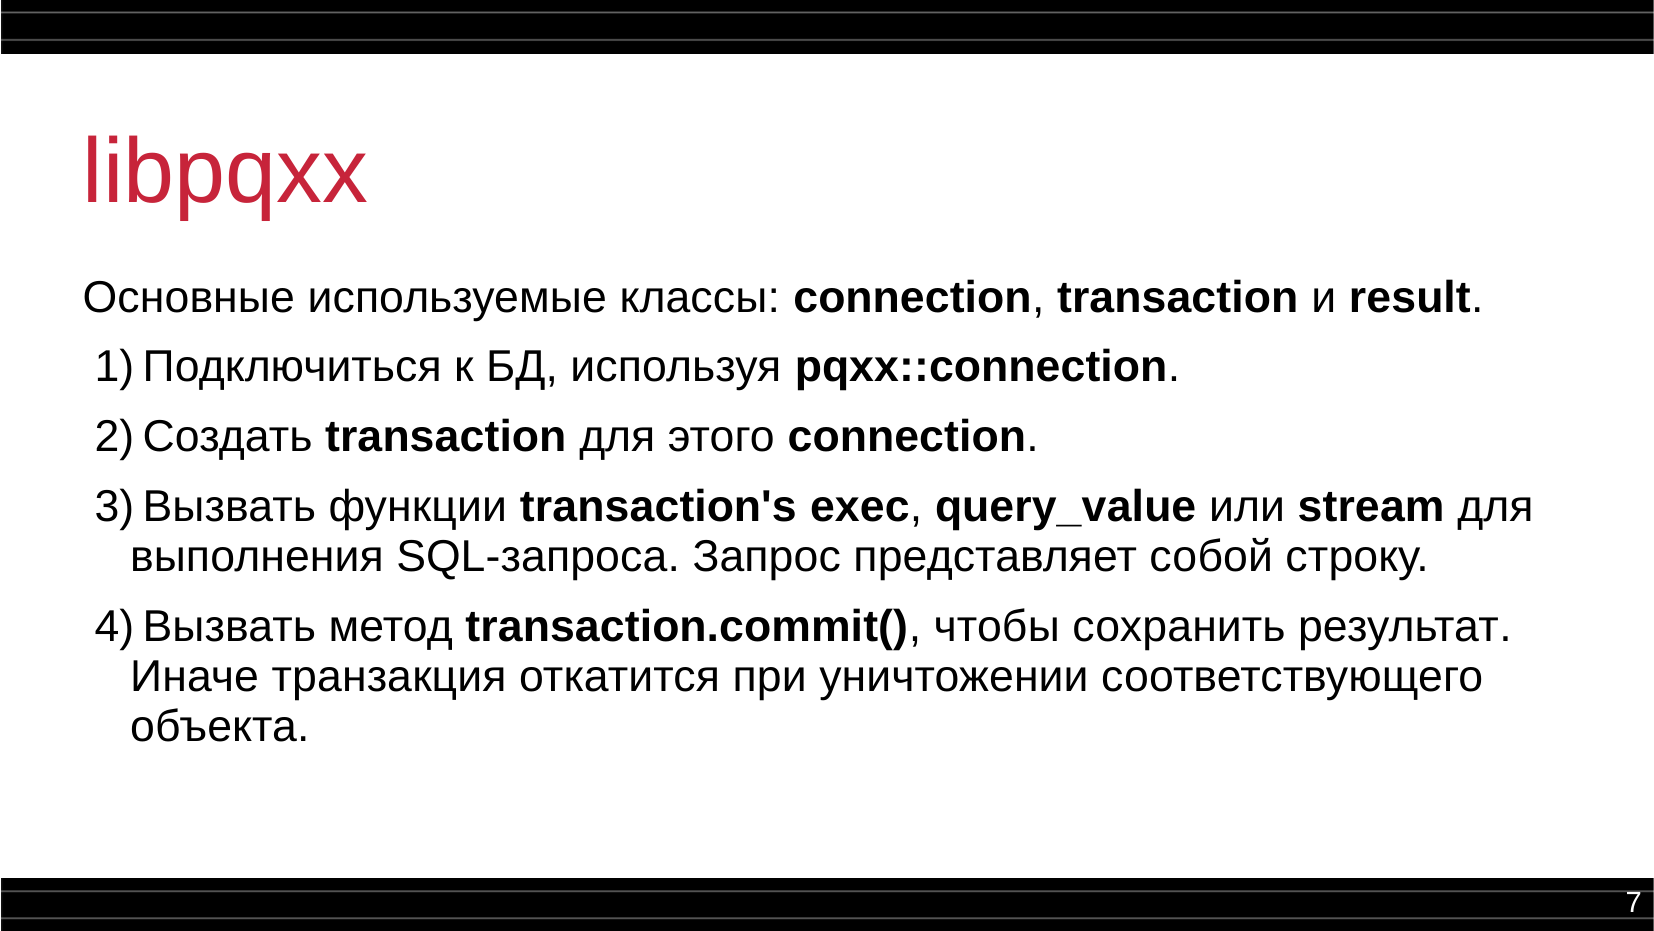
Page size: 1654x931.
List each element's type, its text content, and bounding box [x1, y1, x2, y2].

title libpqxx [82, 92, 1571, 249]
picture [1, 878, 1654, 931]
list Основные используемые классы: connection, transaction и result. Подключиться к БД, используя pqxx::connection. Создать transaction для этого connection. Вызвать функции transaction's exec, query_value или stream для выполнения SQL-запроса. Запрос представляет собой строку. Вызвать метод transaction.commit(), чтобы сохранить результат. Иначе транзакция откатится при уничтожении соответствующего объекта. [82, 271, 1571, 758]
picture [1, 0, 1654, 54]
